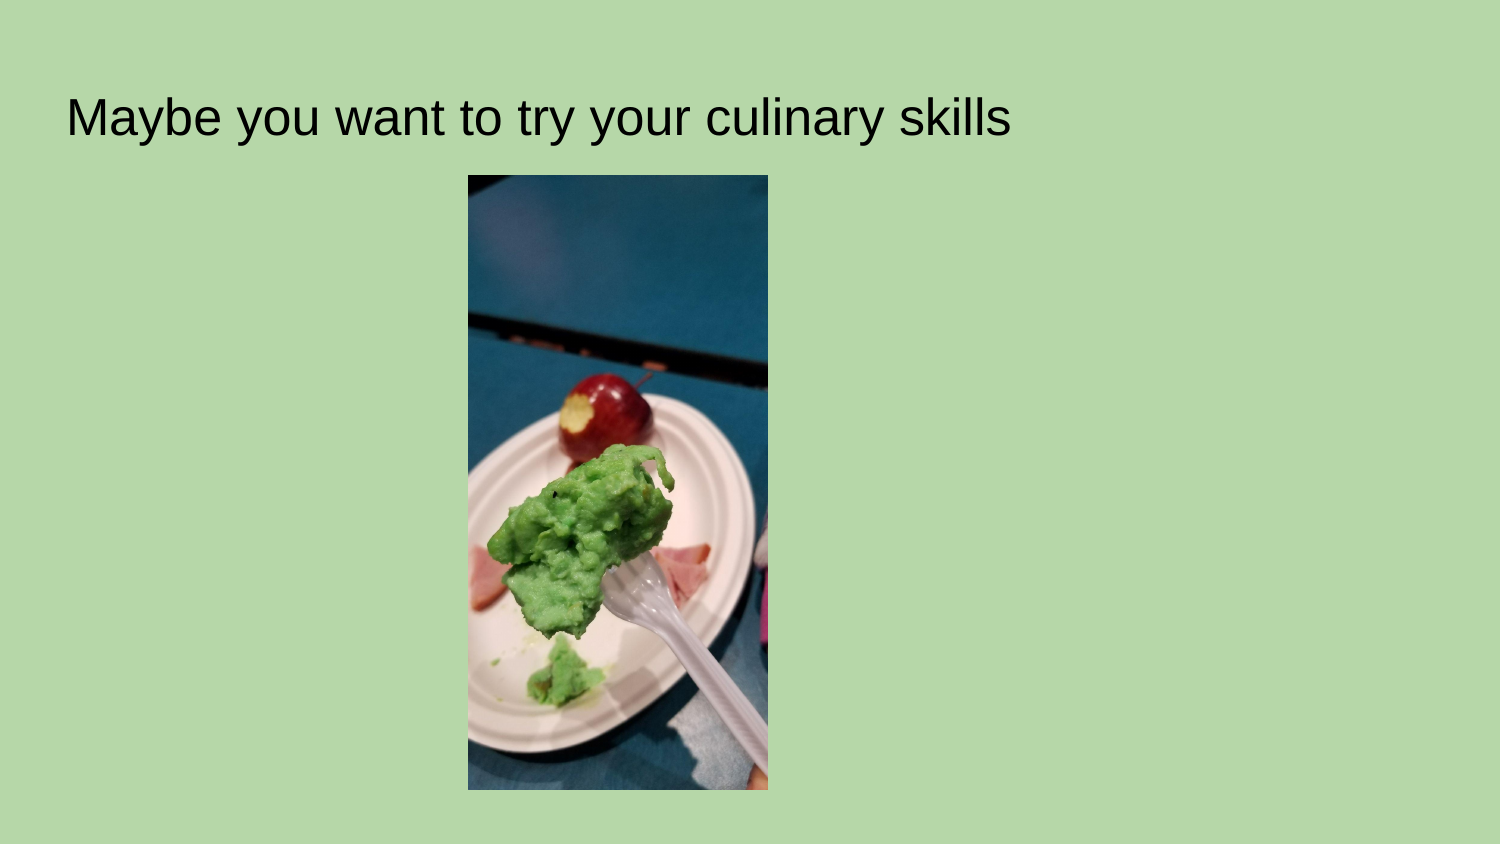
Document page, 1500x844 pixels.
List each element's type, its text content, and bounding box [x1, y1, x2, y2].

title Maybe you want to try your culinary skills [51, 72, 1449, 167]
picture [468, 175, 768, 790]
